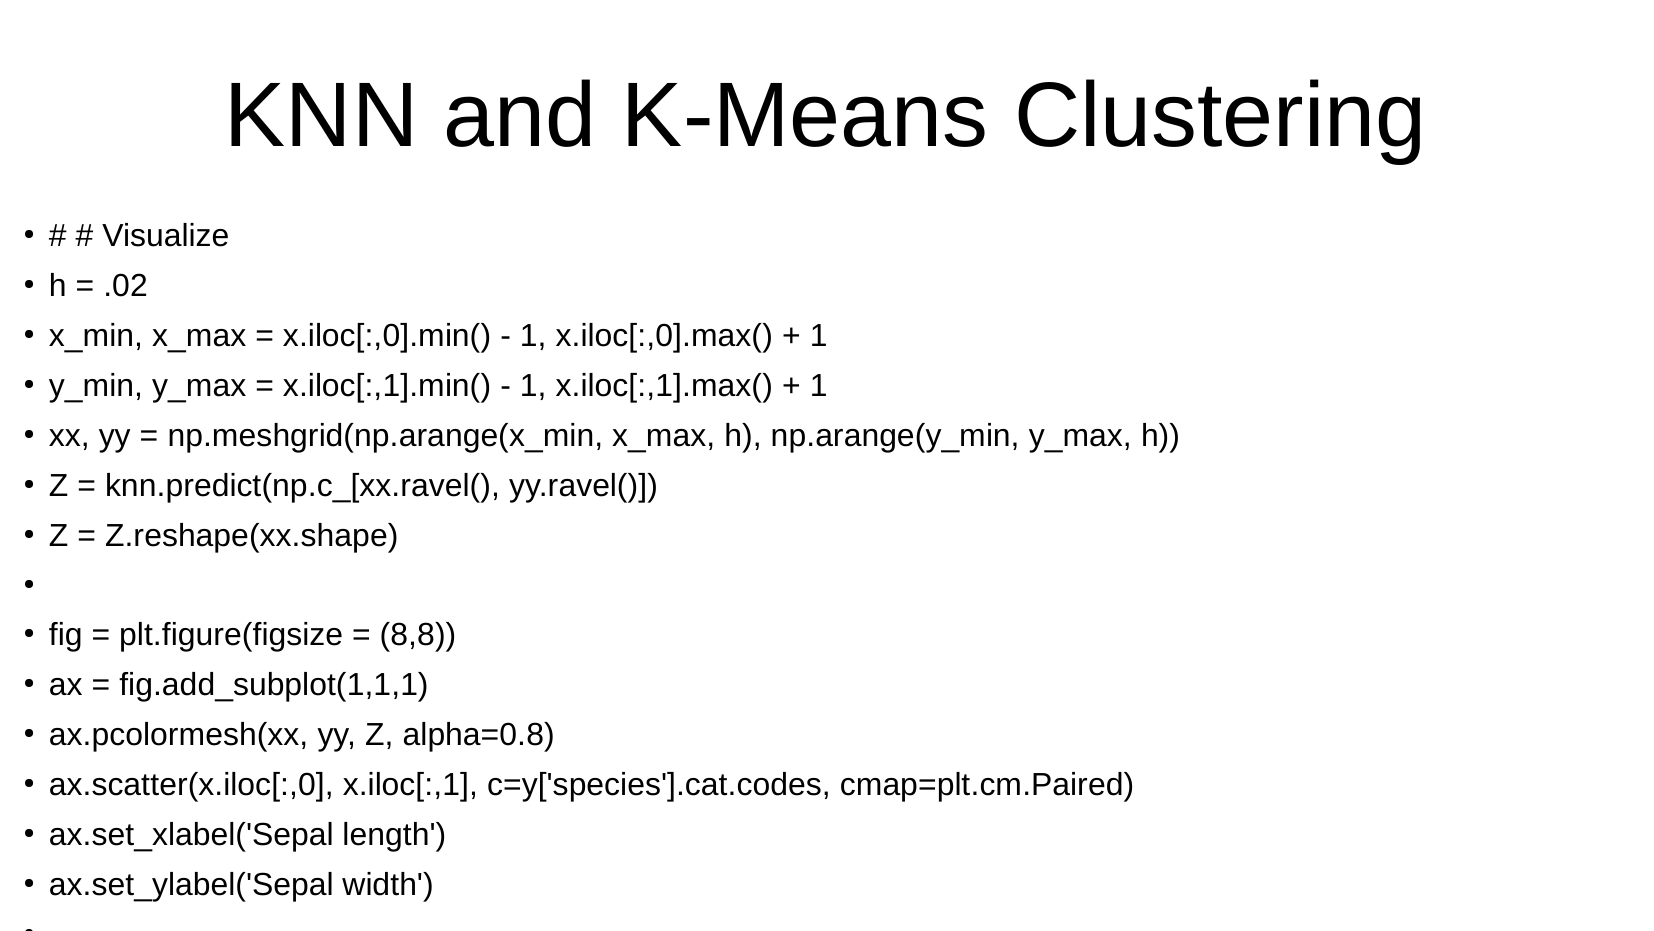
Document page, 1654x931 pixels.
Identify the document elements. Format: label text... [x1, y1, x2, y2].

title KNN and K-Means Clustering [82, 37, 1571, 193]
list # # Visualize h = .02 x_min, x_max = x.iloc[:,0].min() - 1, x.iloc[:,0].max() + 1 y_min, y_max = x.iloc[:,1].min() - 1, x.iloc[:,1].max() + 1 xx, yy = np.meshgrid(np.arange(x_min, x_max, h), np.arange(y_min, y_max, h)) Z = knn.predict(np.c_[xx.ravel(), yy.ravel()]) Z = Z.reshape(xx.shape) fig = plt.figure(figsize = (8,8)) ax = fig.add_subplot(1,1,1) ax.pcolormesh(xx, yy, Z, alpha=0.8) ax.scatter(x.iloc[:,0], x.iloc[:,1], c=y['species'].cat.codes, cmap=plt.cm.Paired) ax.set_xlabel('Sepal length') ax.set_ylabel('Sepal width') [15, 217, 1571, 916]
